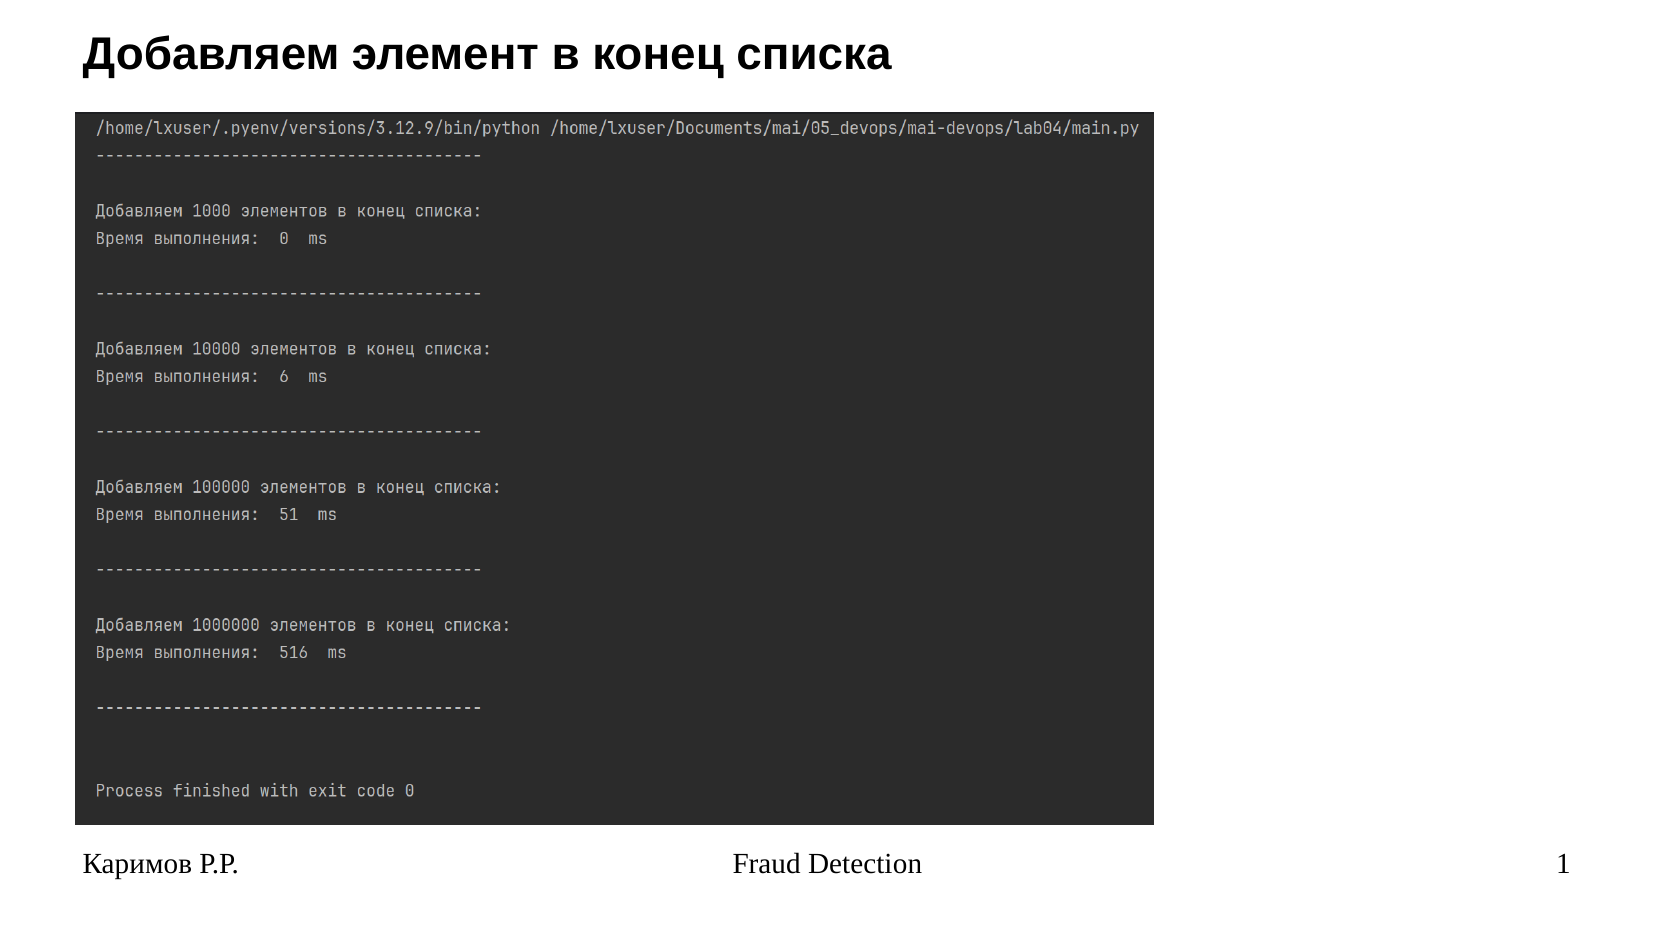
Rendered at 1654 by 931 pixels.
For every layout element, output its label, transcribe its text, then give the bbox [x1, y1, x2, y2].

title Добавляем элемент в конец списка [82, 15, 1571, 91]
picture [75, 112, 1154, 826]
